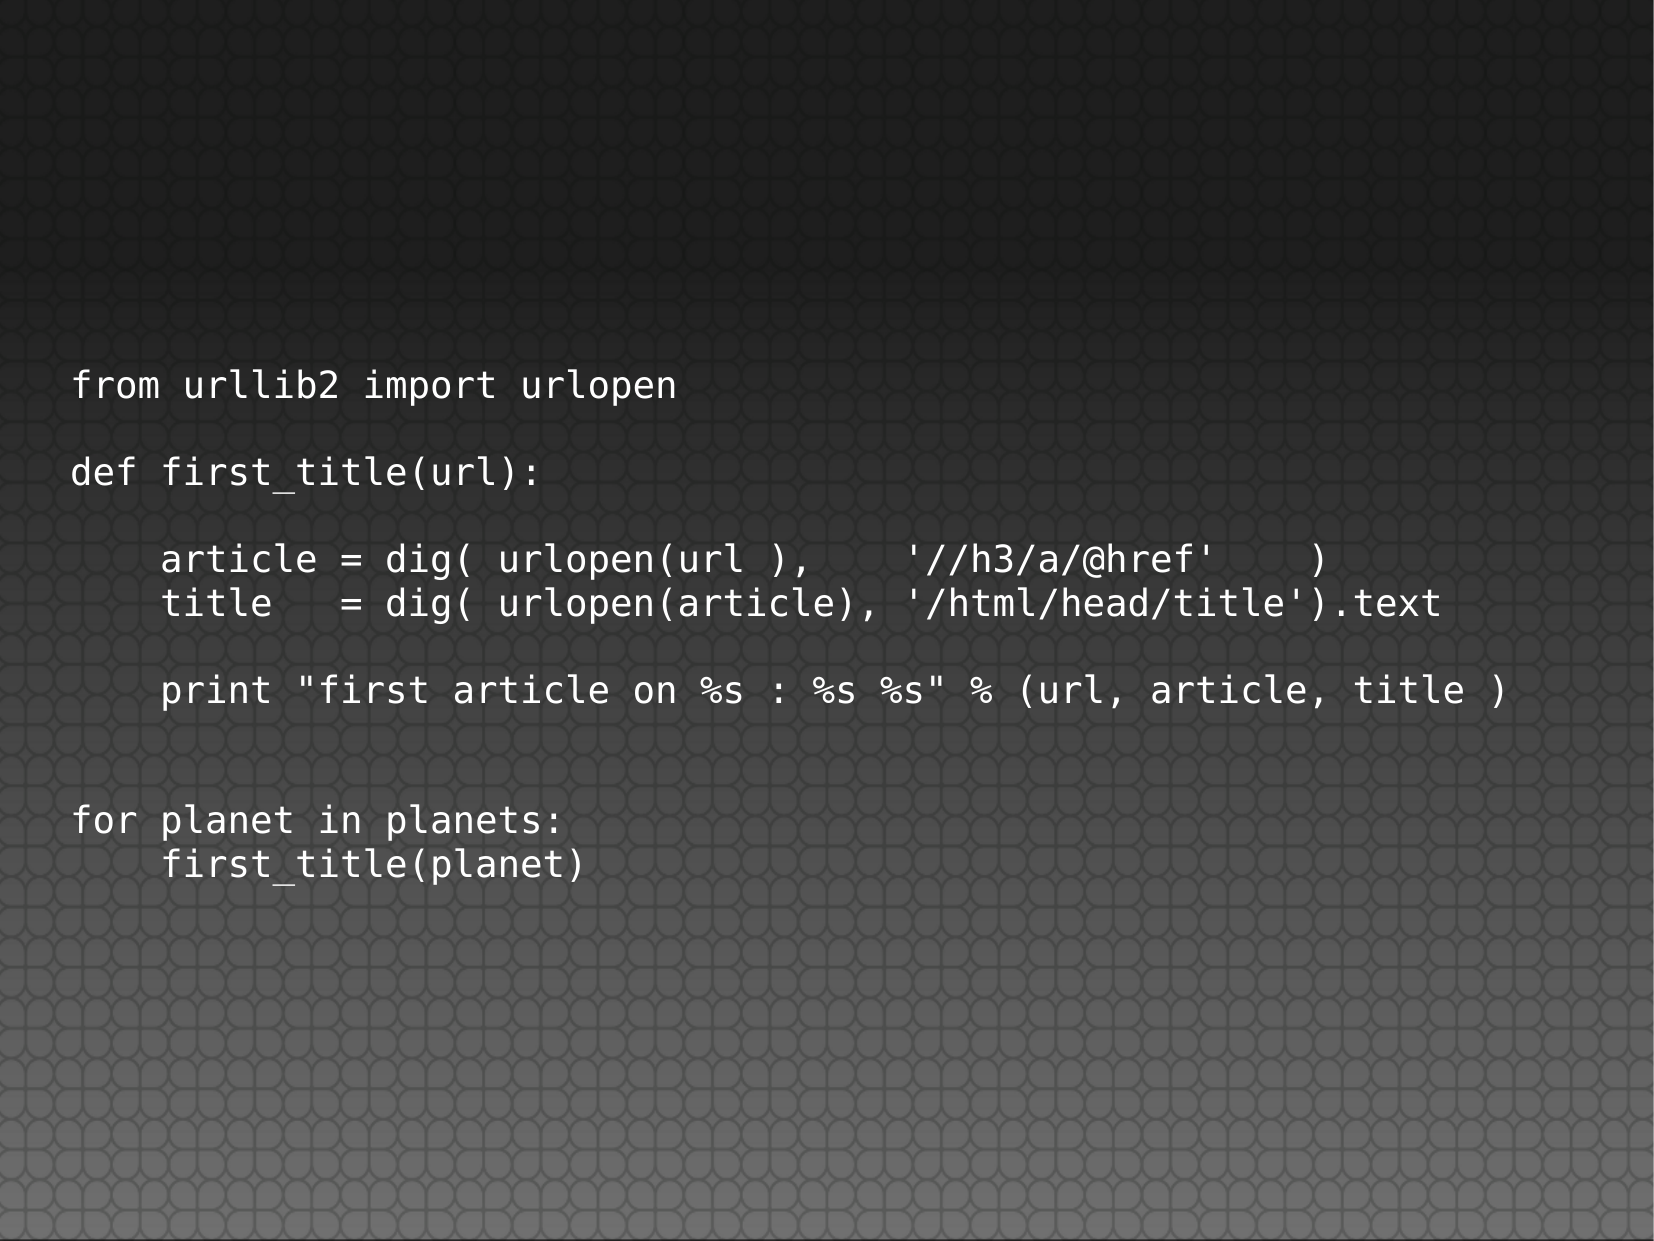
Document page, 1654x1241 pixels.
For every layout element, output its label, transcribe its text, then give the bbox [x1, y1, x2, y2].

picture [0, 0, 1654, 1241]
title from urllib2 import urlopen def first_title(url): article = dig( urlopen(url ), '//h3/a/@href' ) title = dig( urlopen(article), '/html/head/title').text print "first article on %s : %s %s" % (url, article, title ) for planet in planets: first_title(planet) [70, 242, 1592, 1008]
